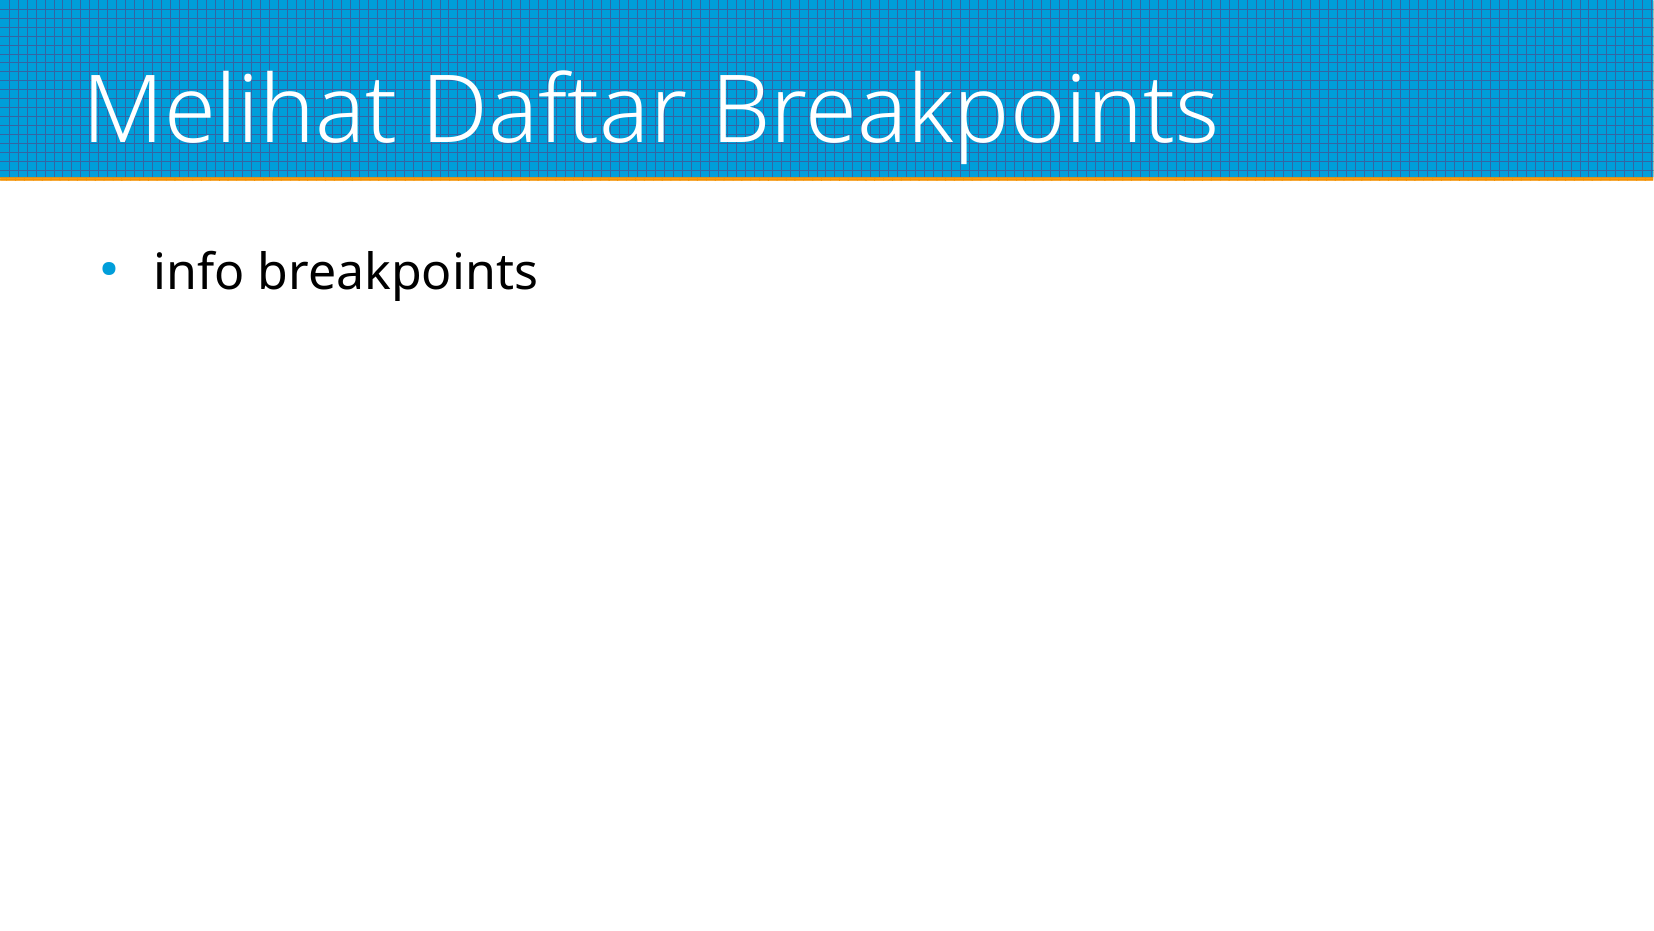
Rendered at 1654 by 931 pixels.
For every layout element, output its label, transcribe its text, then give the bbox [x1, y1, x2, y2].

list info breakpoints [82, 236, 1563, 811]
title Melihat Daftar Breakpoints [82, 14, 1571, 171]
